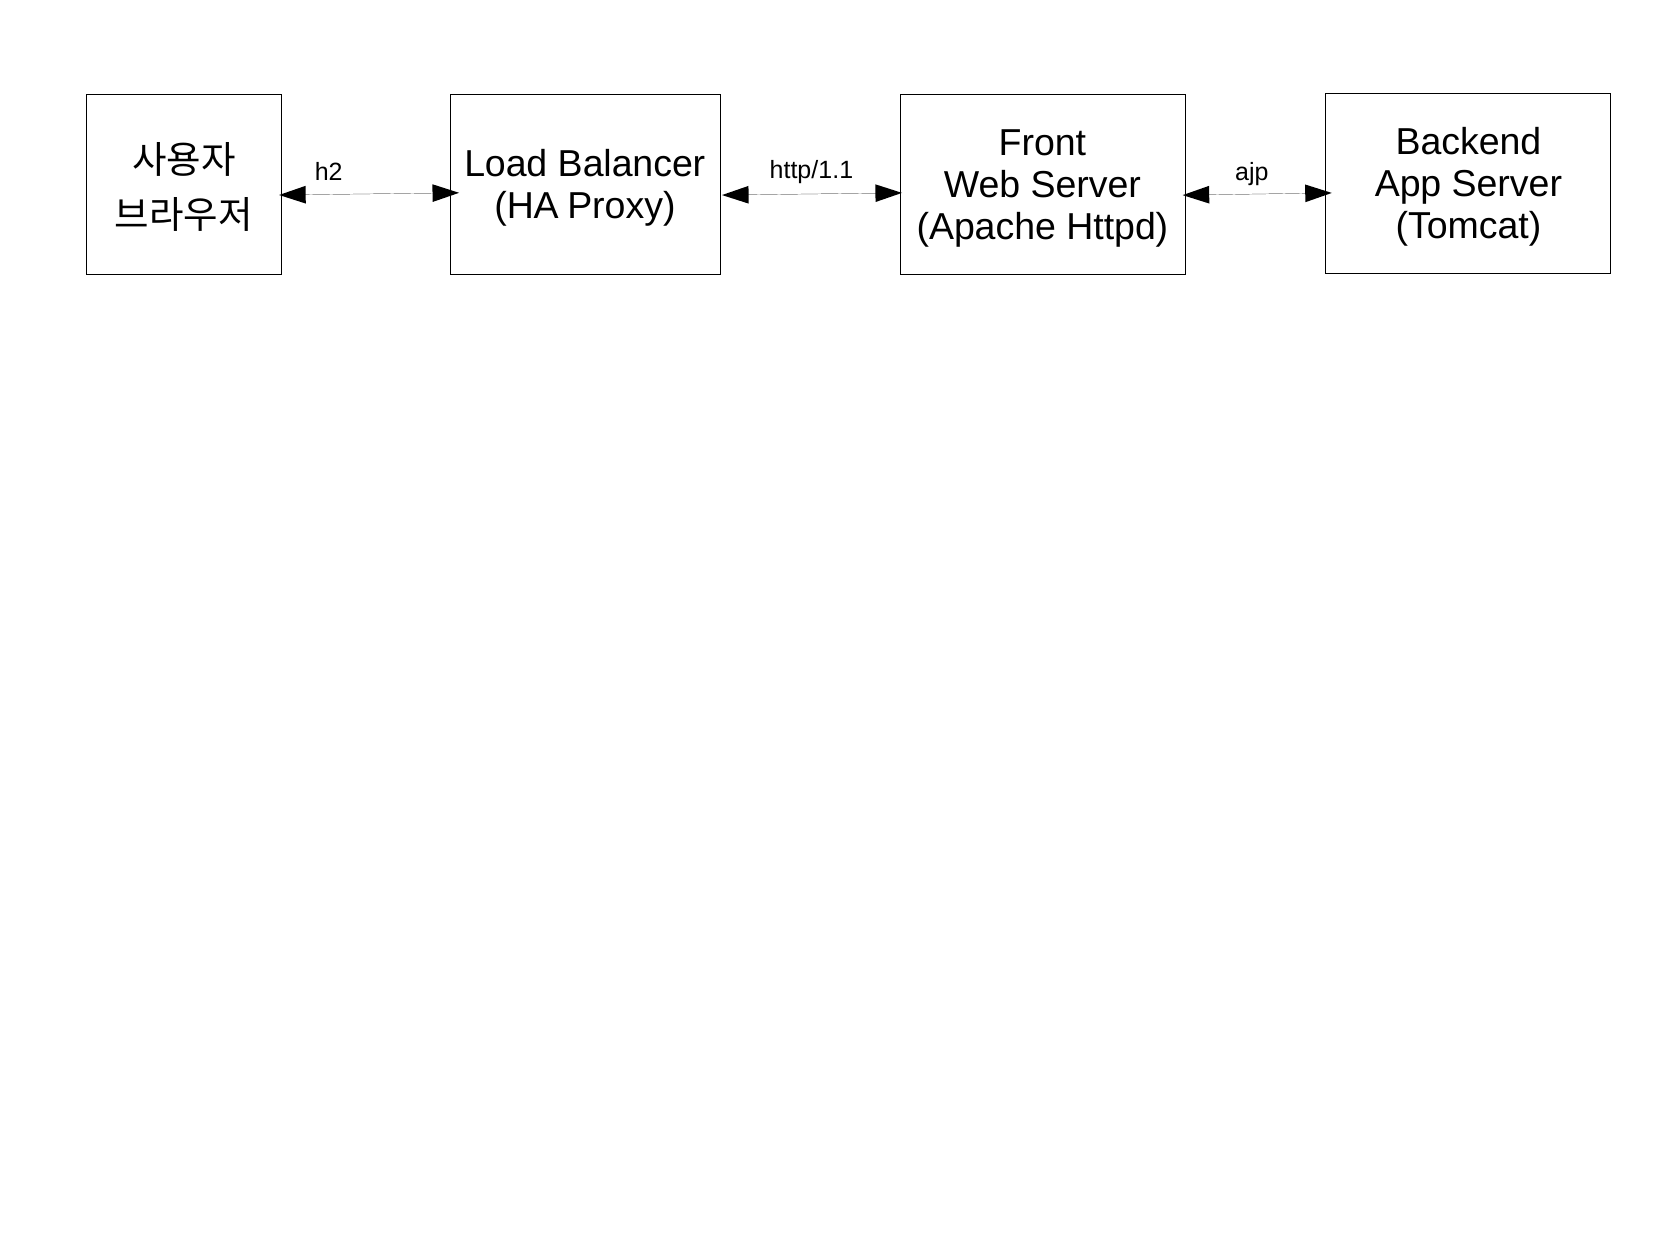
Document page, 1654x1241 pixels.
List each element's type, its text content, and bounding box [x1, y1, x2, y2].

text_box ajp [1220, 150, 1325, 193]
text_box 사용자 브라우저 [86, 94, 282, 275]
text_box Load Balancer (HA Proxy) [450, 94, 721, 275]
text_box http/1.1 [754, 148, 900, 192]
text_box h2 [300, 150, 466, 193]
text_box Backend App Server (Tomcat) [1325, 93, 1611, 274]
text_box Front Web Server (Apache Httpd) [900, 94, 1186, 275]
